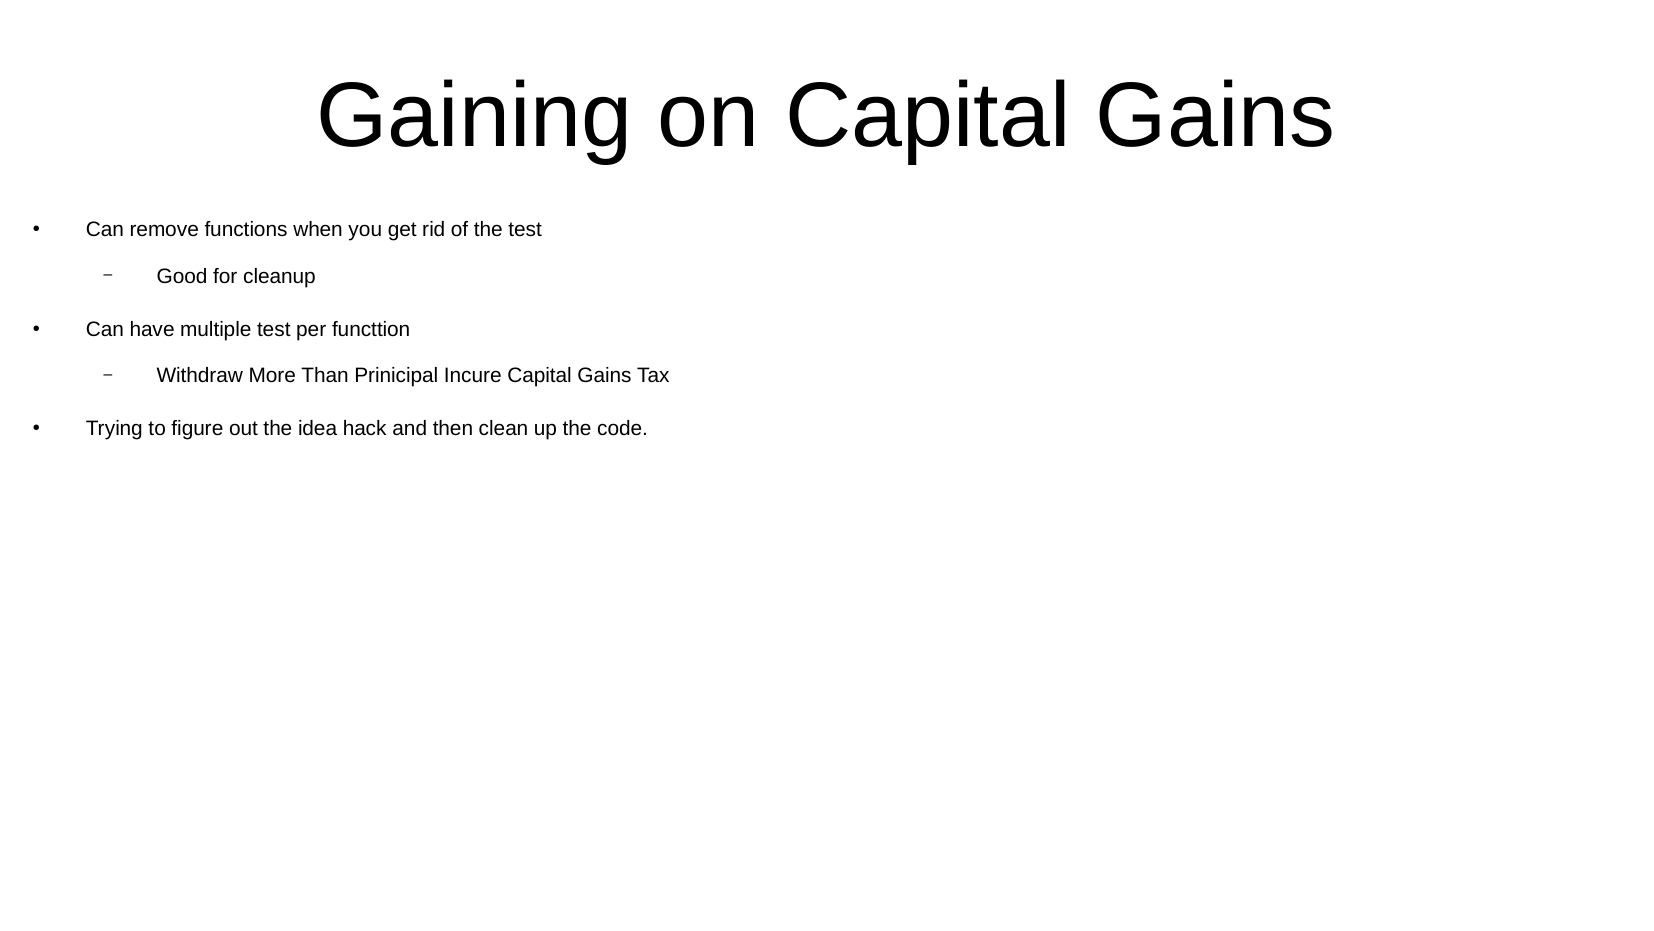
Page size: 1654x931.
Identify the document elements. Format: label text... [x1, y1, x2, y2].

title Gaining on Capital Gains [82, 37, 1571, 193]
list Can remove functions when you get rid of the test Good for cleanup Can have multiple test per functtion Withdraw More Than Prinicipal Incure Capital Gains Tax Trying to figure out the idea hack and then clean up the code. [15, 217, 1571, 916]
